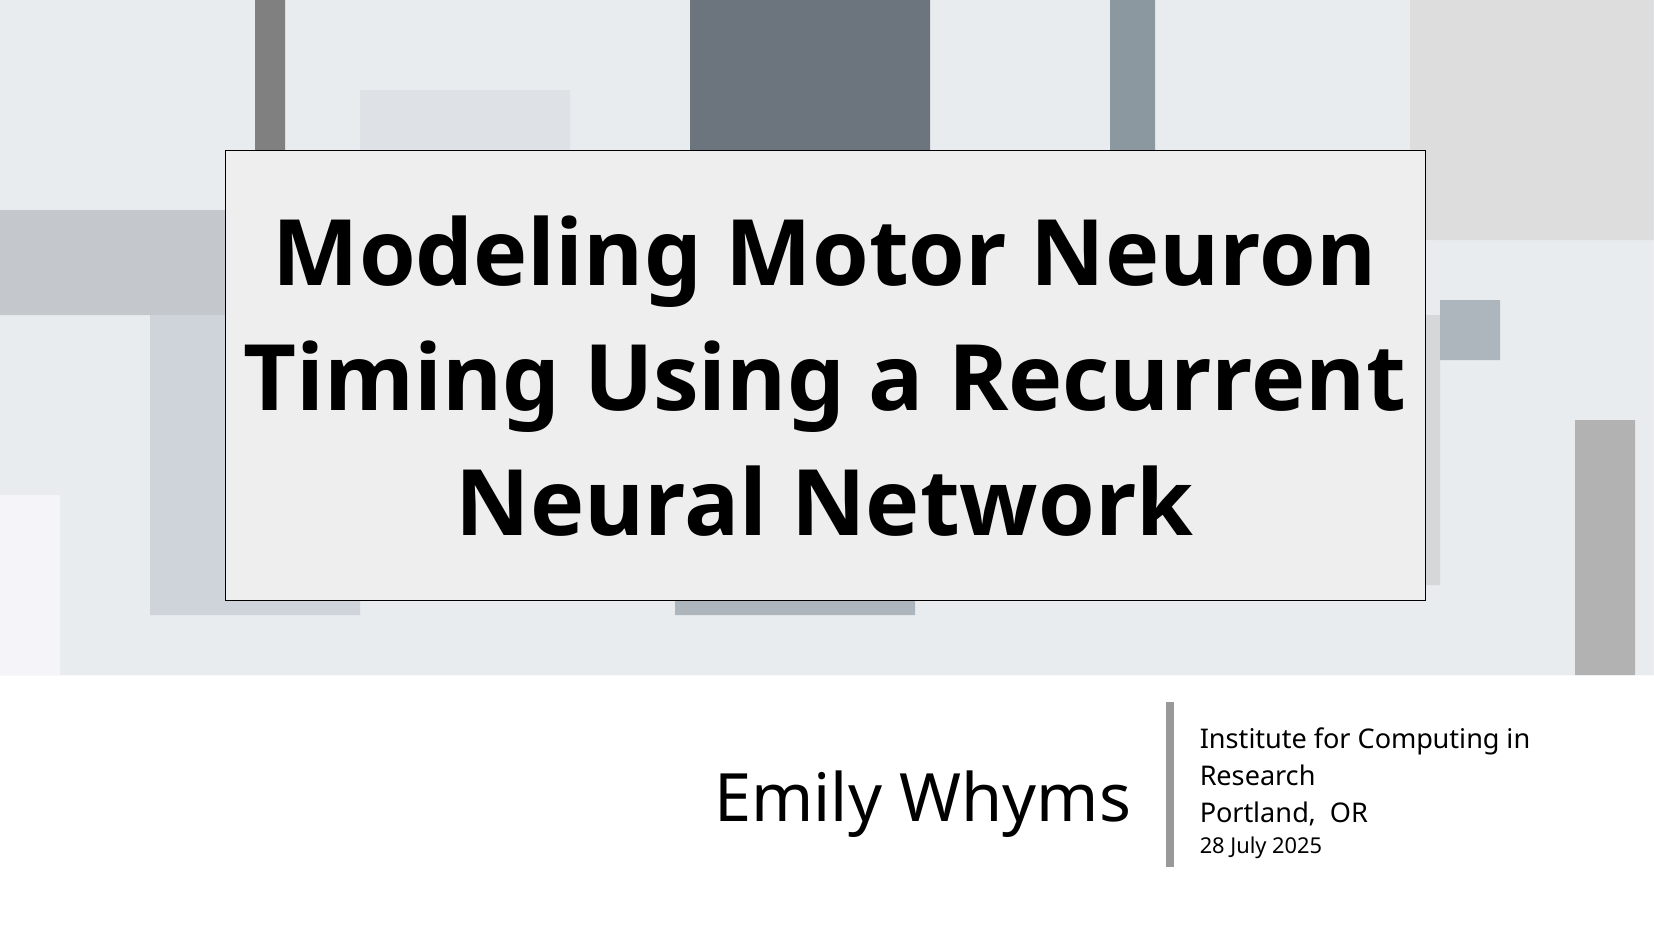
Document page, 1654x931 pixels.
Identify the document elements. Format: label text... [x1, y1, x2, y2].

subtitle Emily Whyms [262, 750, 1132, 841]
title Modeling Motor Neuron Timing Using a Recurrent Neural Network [225, 150, 1426, 601]
text_box Institute for Computing in Research Portland, OR 28 July 2025 [1185, 712, 1576, 868]
